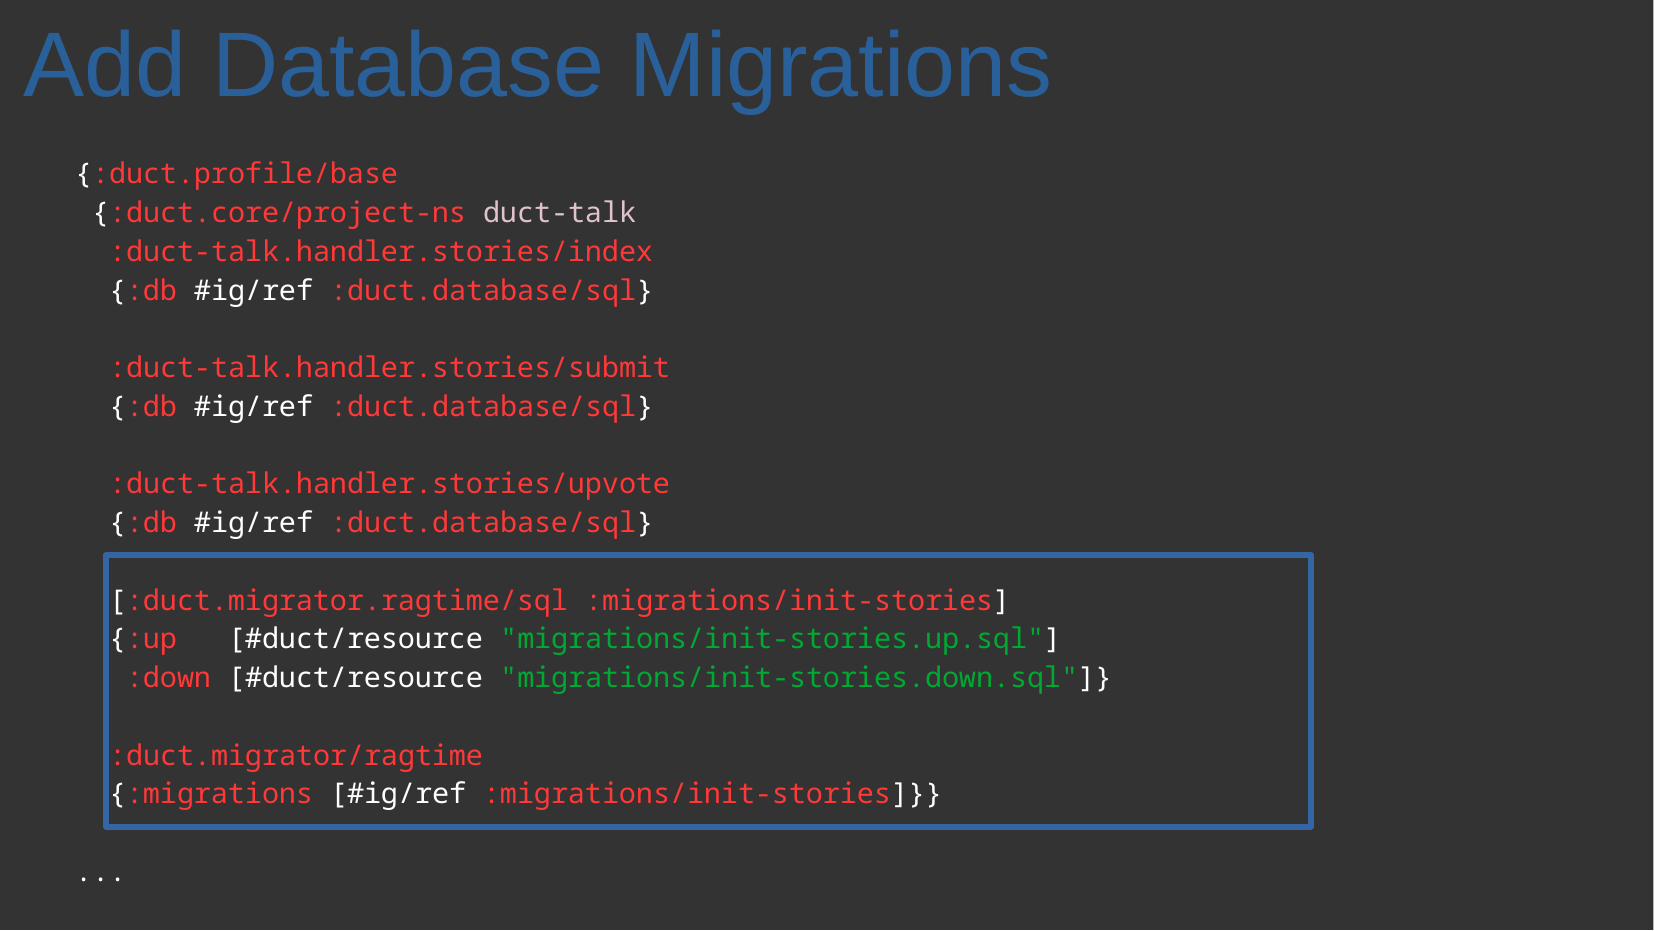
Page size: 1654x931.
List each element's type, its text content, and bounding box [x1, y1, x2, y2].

list {:duct.profile/base {:duct.core/project-ns duct-talk :duct-talk.handler.stories/index {:db #ig/ref :duct.database/sql} :duct-talk.handler.stories/submit {:db #ig/ref :duct.database/sql} :duct-talk.handler.stories/upvote {:db #ig/ref :duct.database/sql} [:duct.migrator.ragtime/sql :migrations/init-stories] {:up [#duct/resource "migrations/init-stories.up.sql"] :down [#duct/resource "migrations/init-stories.down.sql"]} :duct.migrator/ragtime {:migrations [#ig/ref :migrations/init-stories]}} ... [75, 153, 1564, 898]
title Add Database Migrations [23, 11, 1589, 119]
